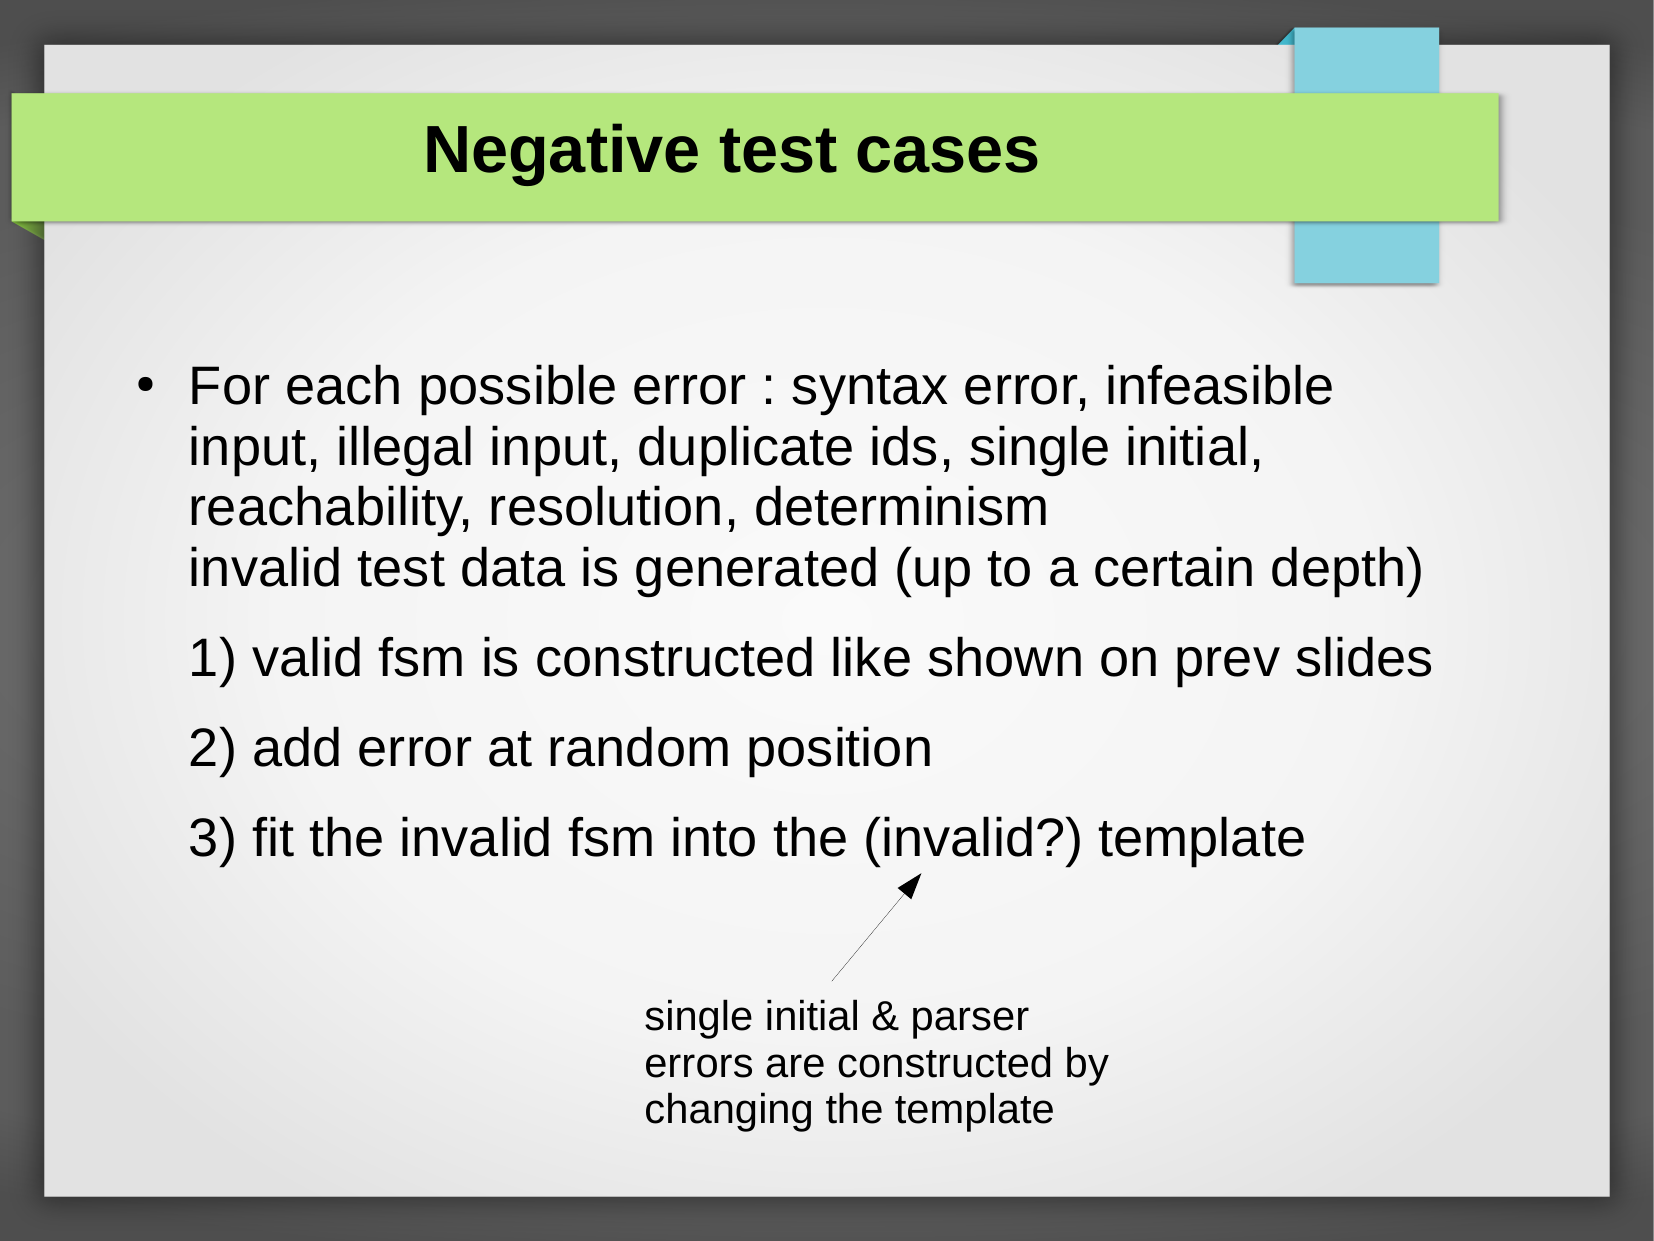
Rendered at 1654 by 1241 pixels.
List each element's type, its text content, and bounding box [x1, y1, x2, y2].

list For each possible error : syntax error, infeasible input, illegal input, duplicate ids, single initial, reachability, resolution, determinism invalid test data is generated (up to a certain depth) 1) valid fsm is constructed like shown on prev slides 2) add error at random position 3) fit the invalid fsm into the (invalid?) template [118, 355, 1477, 1075]
text_box single initial & parser errors are constructed by changing the template [629, 985, 1145, 1142]
text_box Negative test cases [188, 111, 1276, 187]
picture [0, 0, 1654, 1241]
